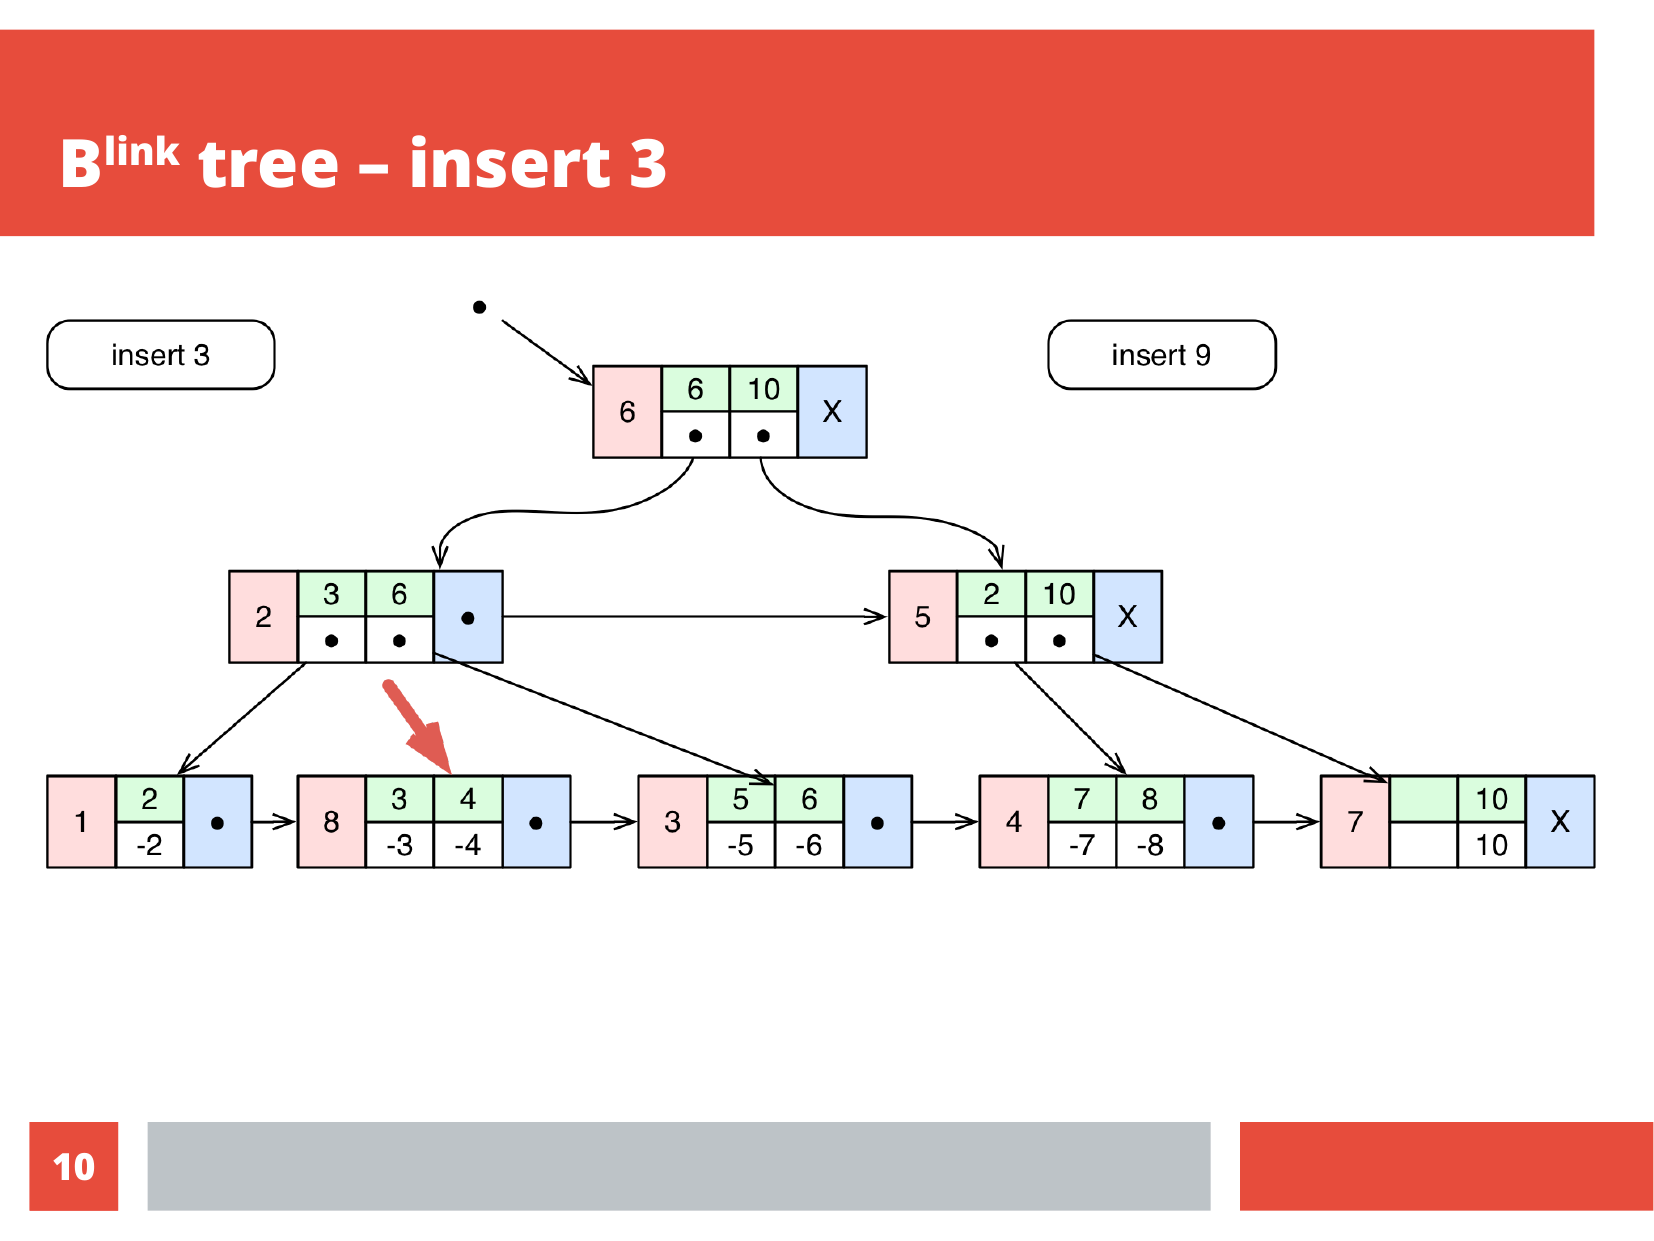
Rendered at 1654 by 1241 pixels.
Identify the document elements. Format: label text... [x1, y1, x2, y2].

title Blink tree – insert 3 [59, 59, 1595, 207]
picture [42, 275, 1599, 872]
